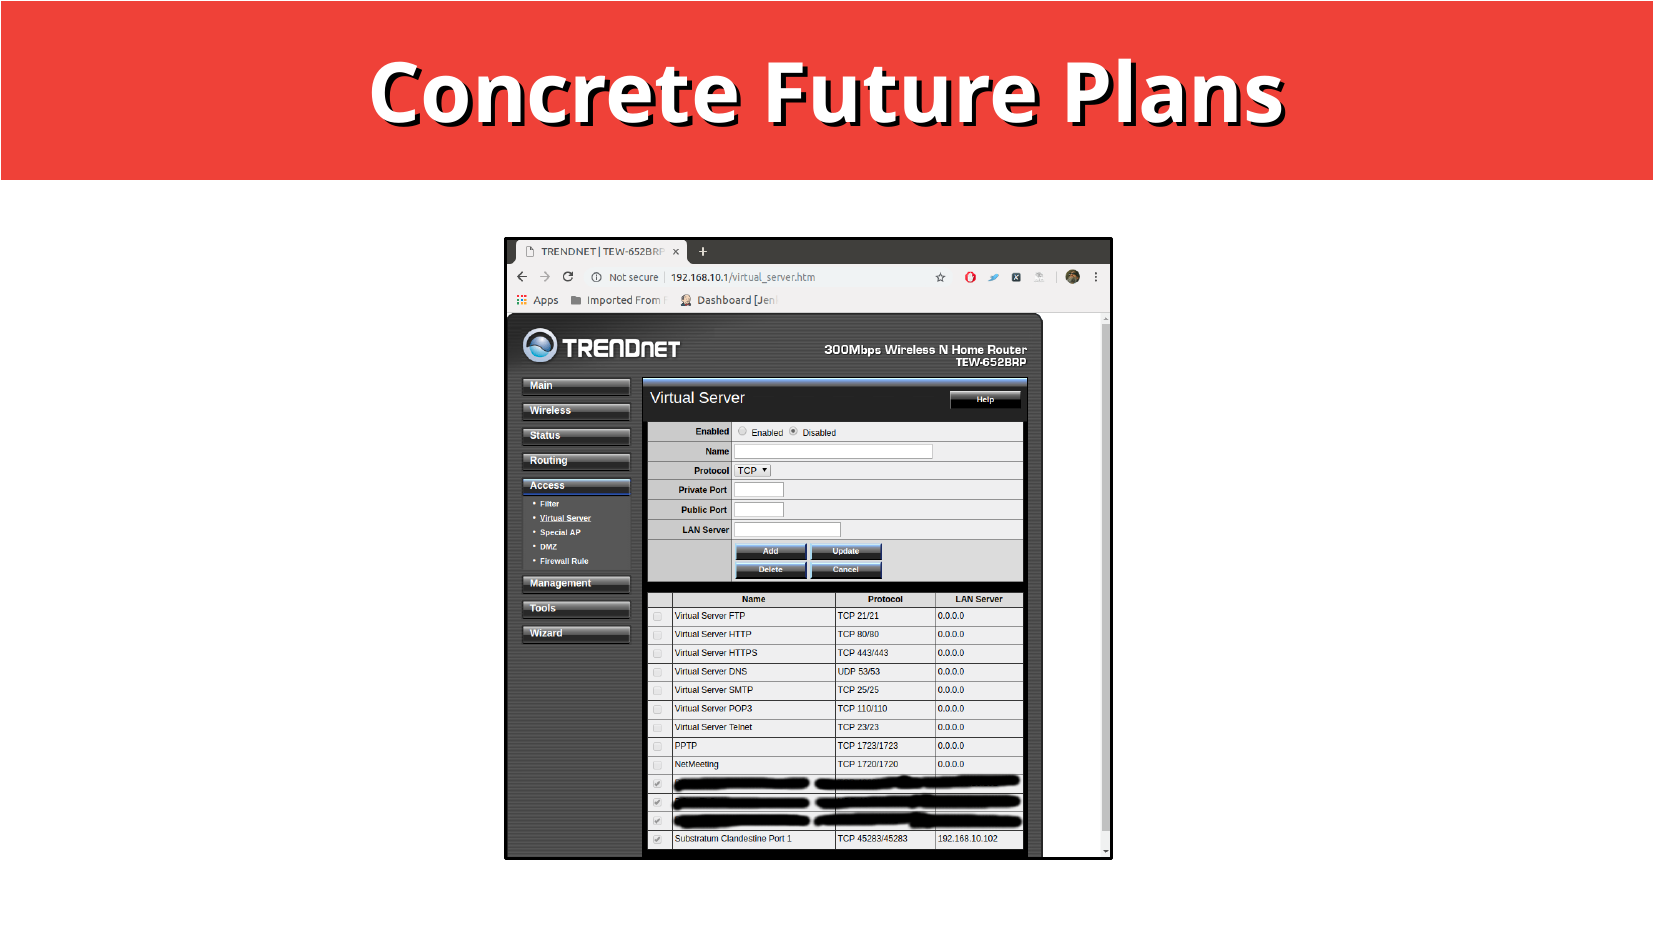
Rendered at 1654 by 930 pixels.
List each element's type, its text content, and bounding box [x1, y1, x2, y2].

picture [506, 240, 1111, 857]
subtitle [82, 217, 1571, 757]
text_box Concrete Future Plans [0, 0, 1653, 181]
